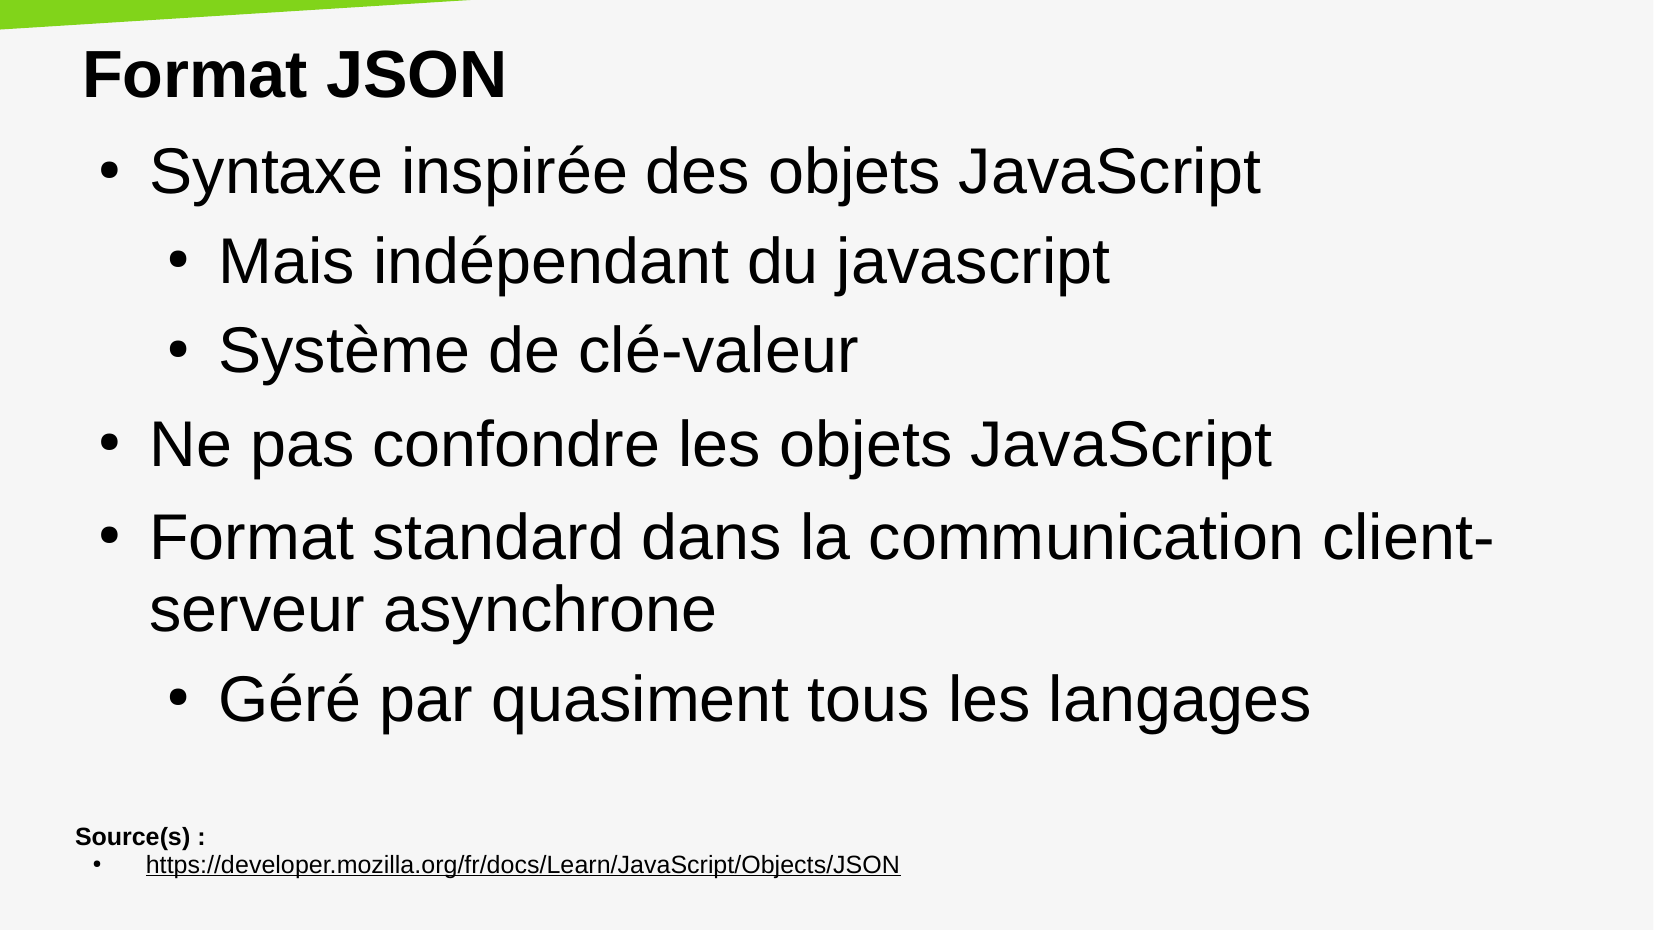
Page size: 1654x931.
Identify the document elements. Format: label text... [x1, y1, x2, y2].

text_box Source(s) : https://developer.mozilla.org/fr/docs/Learn/JavaScript/Objects/JSON [60, 815, 1546, 929]
list Syntaxe inspirée des objets JavaScript Mais indépendant du javascript Système de clé-valeur Ne pas confondre les objets JavaScript Format standard dans la communication client-serveur asynchrone Géré par quasiment tous les langages [80, 135, 1620, 739]
text_box [0, 0, 471, 30]
title Format JSON [82, 37, 1571, 114]
